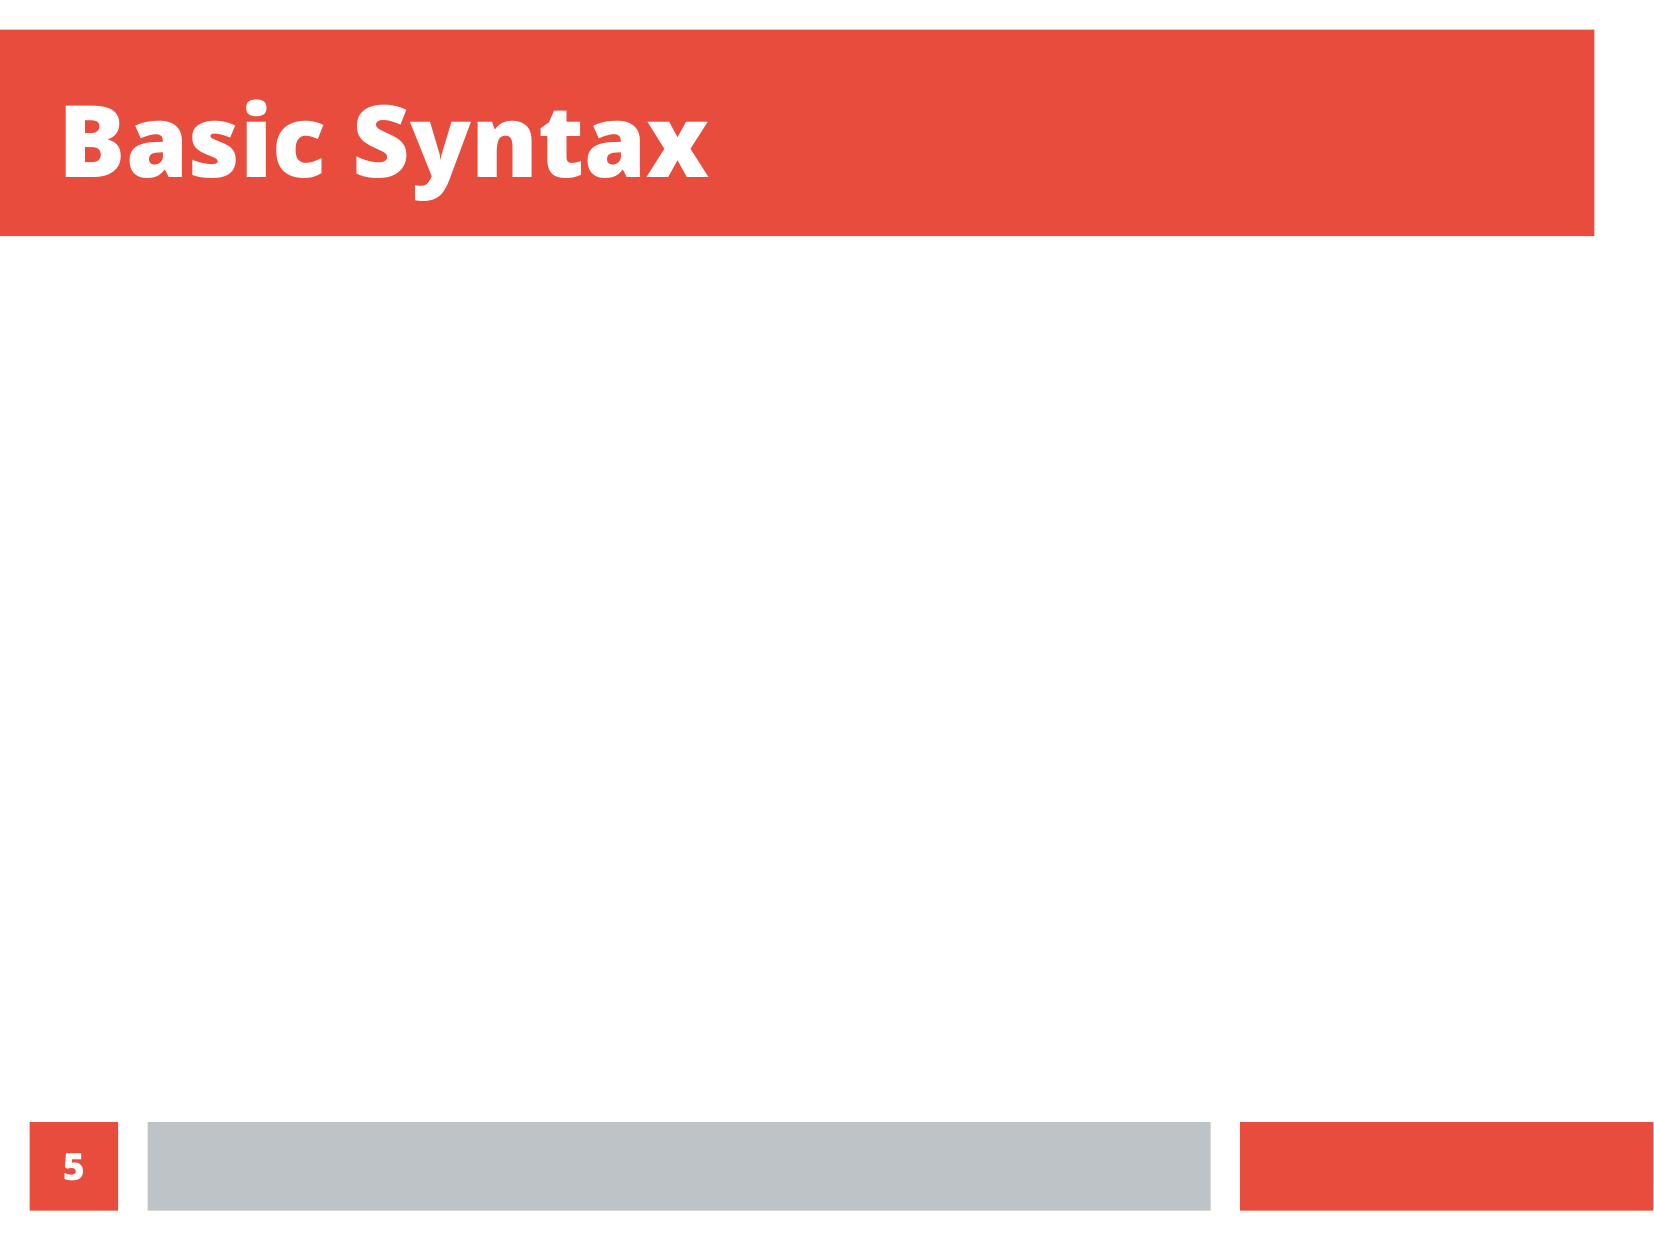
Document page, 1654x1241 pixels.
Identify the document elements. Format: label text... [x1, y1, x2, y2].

title Basic Syntax [59, 59, 1595, 207]
